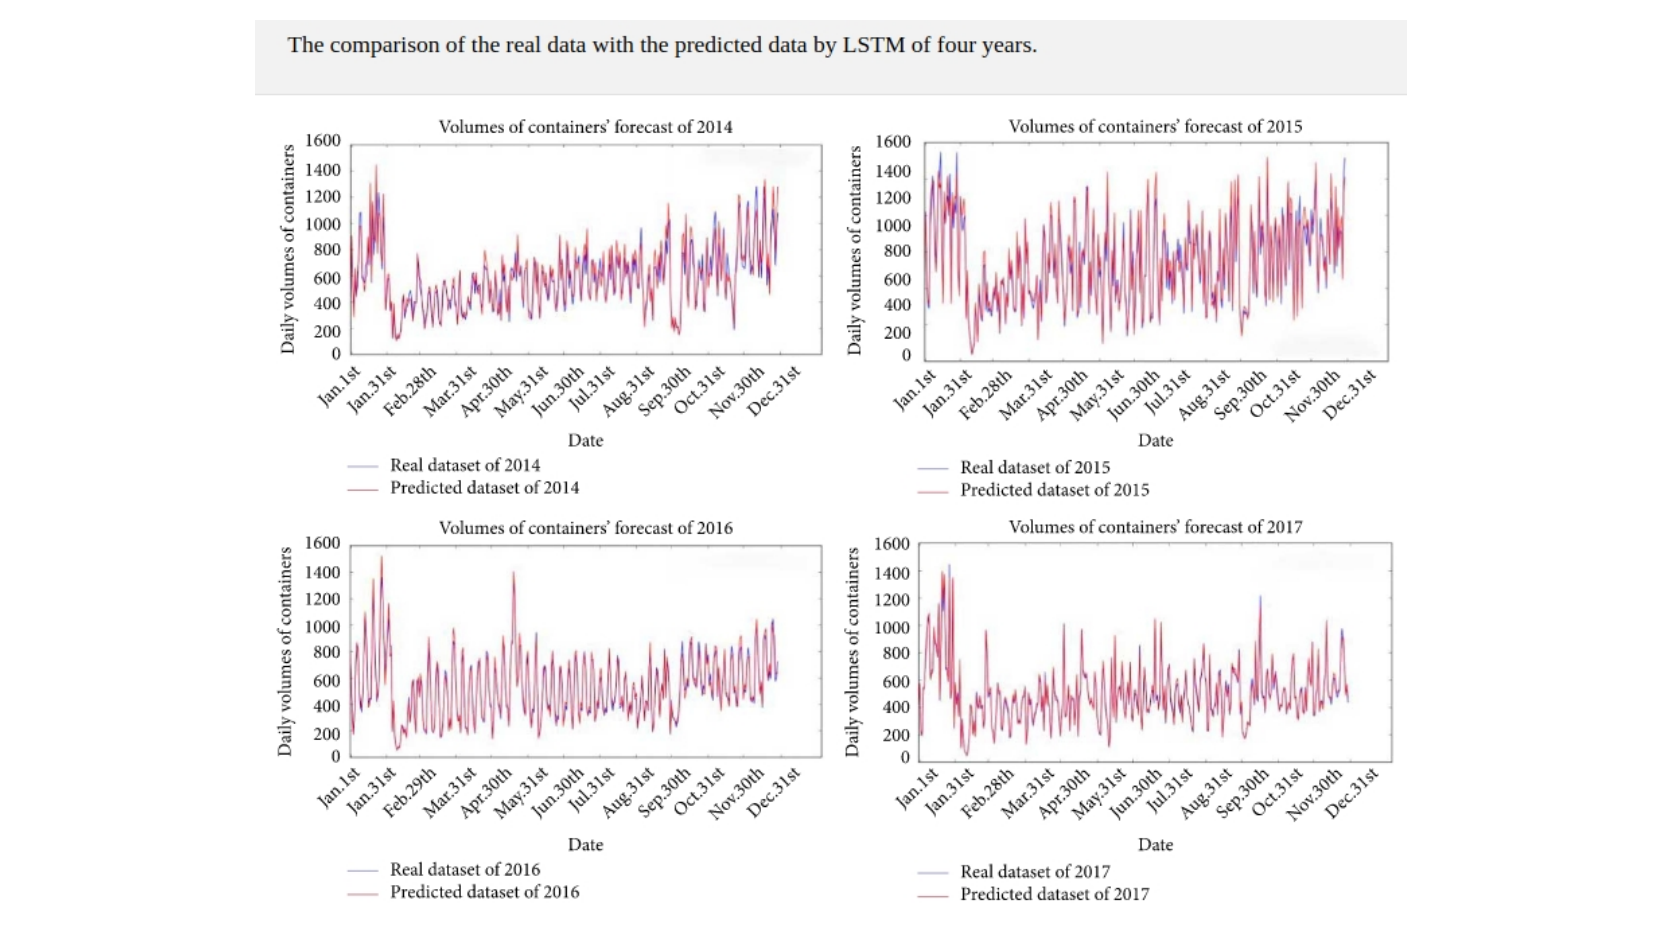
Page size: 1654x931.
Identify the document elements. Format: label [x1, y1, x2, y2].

picture [255, 20, 1407, 916]
